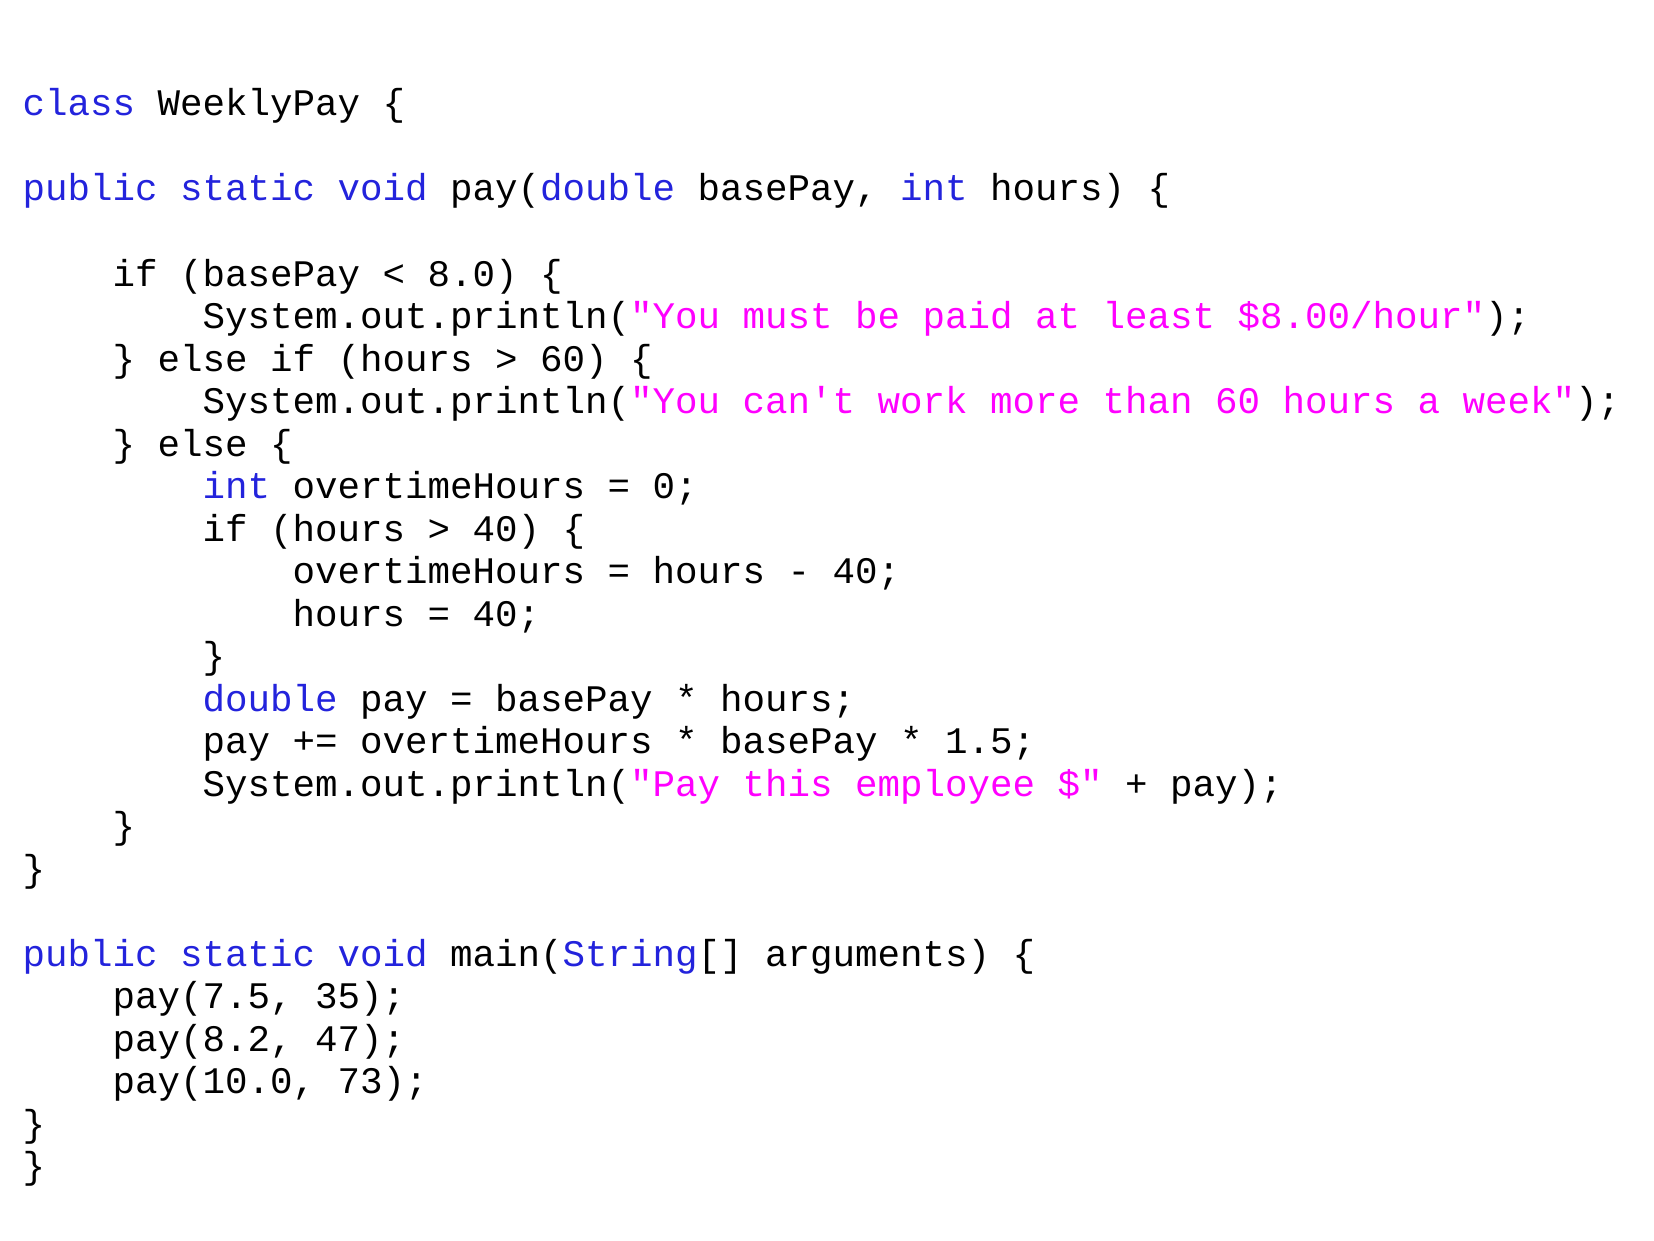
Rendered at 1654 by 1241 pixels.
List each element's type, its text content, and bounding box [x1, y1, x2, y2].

text_box class WeeklyPay { public static void pay(double basePay, int hours) { if (basePay < 8.0) { System.out.println("You must be paid at least $8.00/hour"); } else if (hours > 60) { System.out.println("You can't work more than 60 hours a week"); } else { int overtimeHours = 0; if (hours > 40) { overtimeHours = hours - 40; hours = 40; } double pay = basePay * hours; pay += overtimeHours * basePay * 1.5; System.out.println("Pay this employee $" + pay); } } public static void main(String[] arguments) { pay(7.5, 35); pay(8.2, 47); pay(10.0, 73); } } [7, 77, 1636, 1241]
